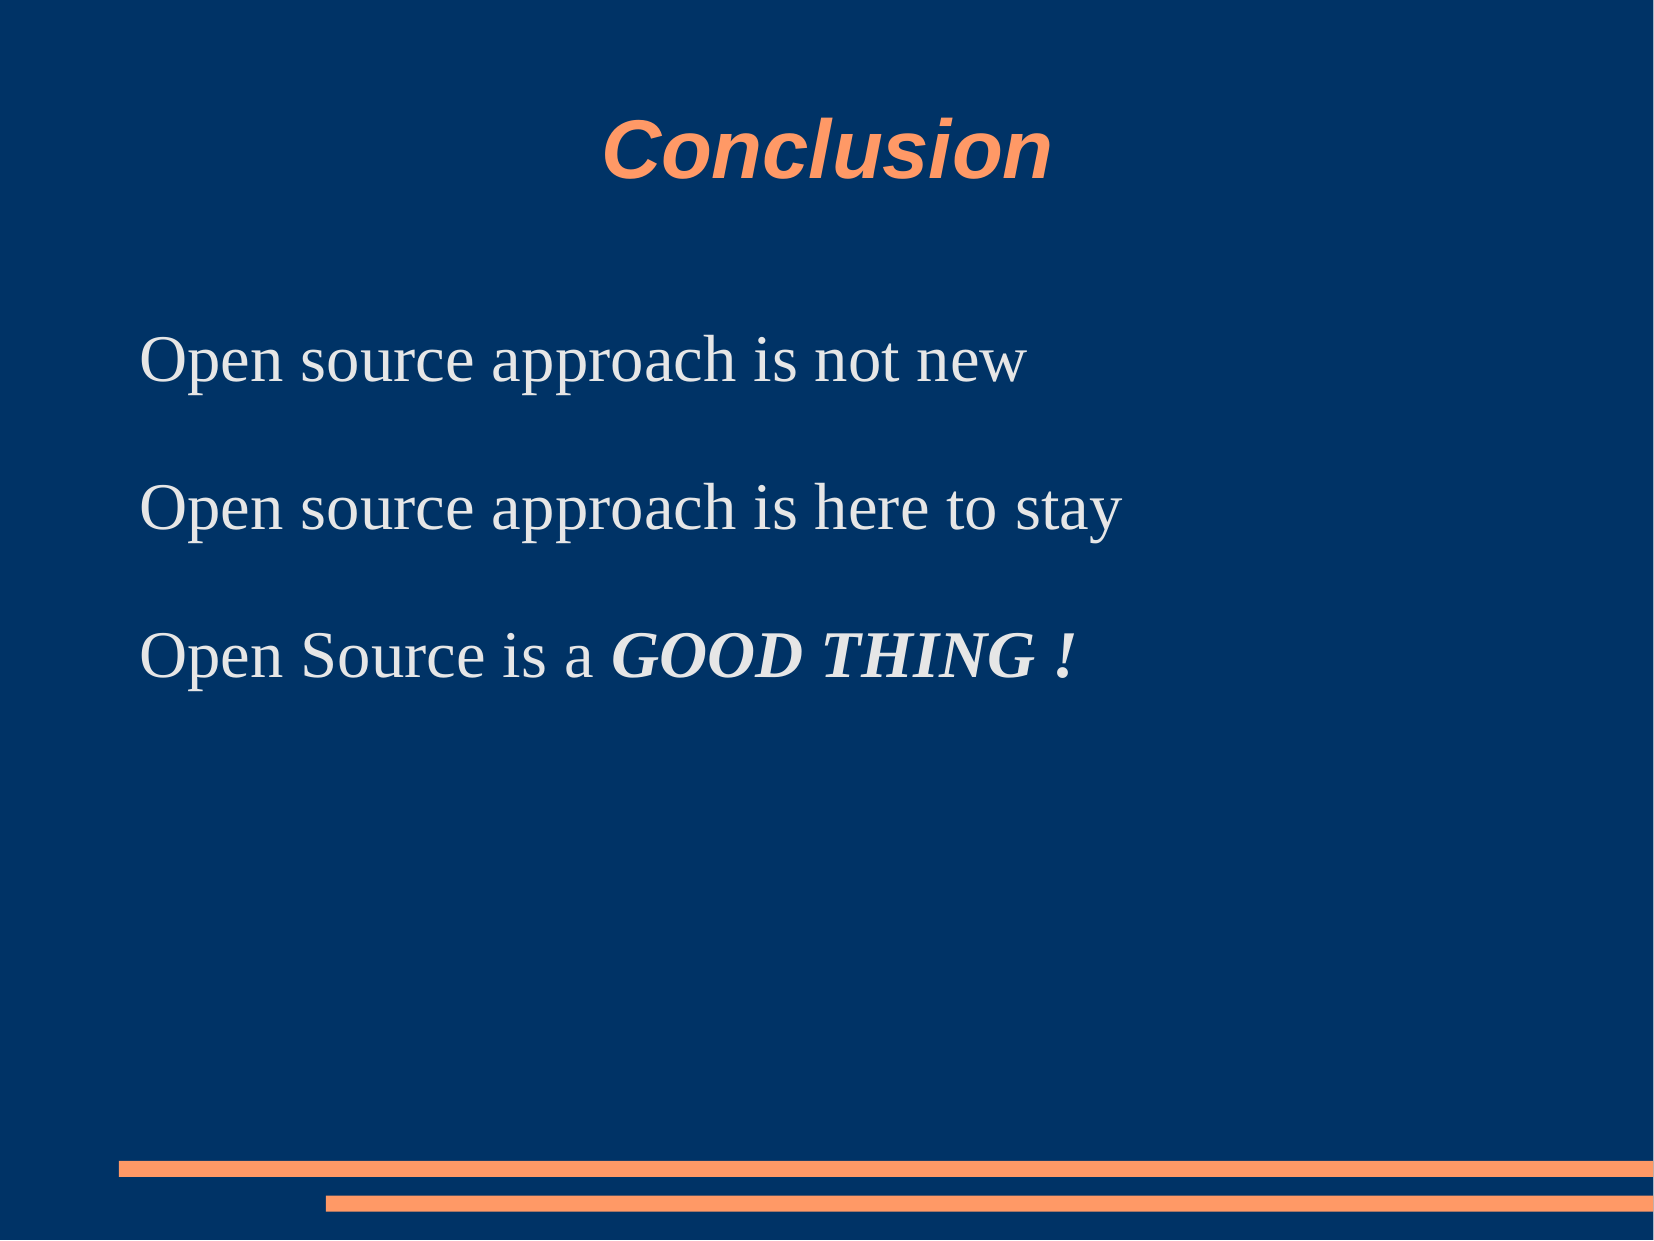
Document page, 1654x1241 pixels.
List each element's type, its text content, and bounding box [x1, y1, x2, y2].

list Open source approach is not new Open source approach is here to stay Open Source is a GOOD THING ! [121, 322, 1561, 1118]
title Conclusion [121, 53, 1534, 247]
